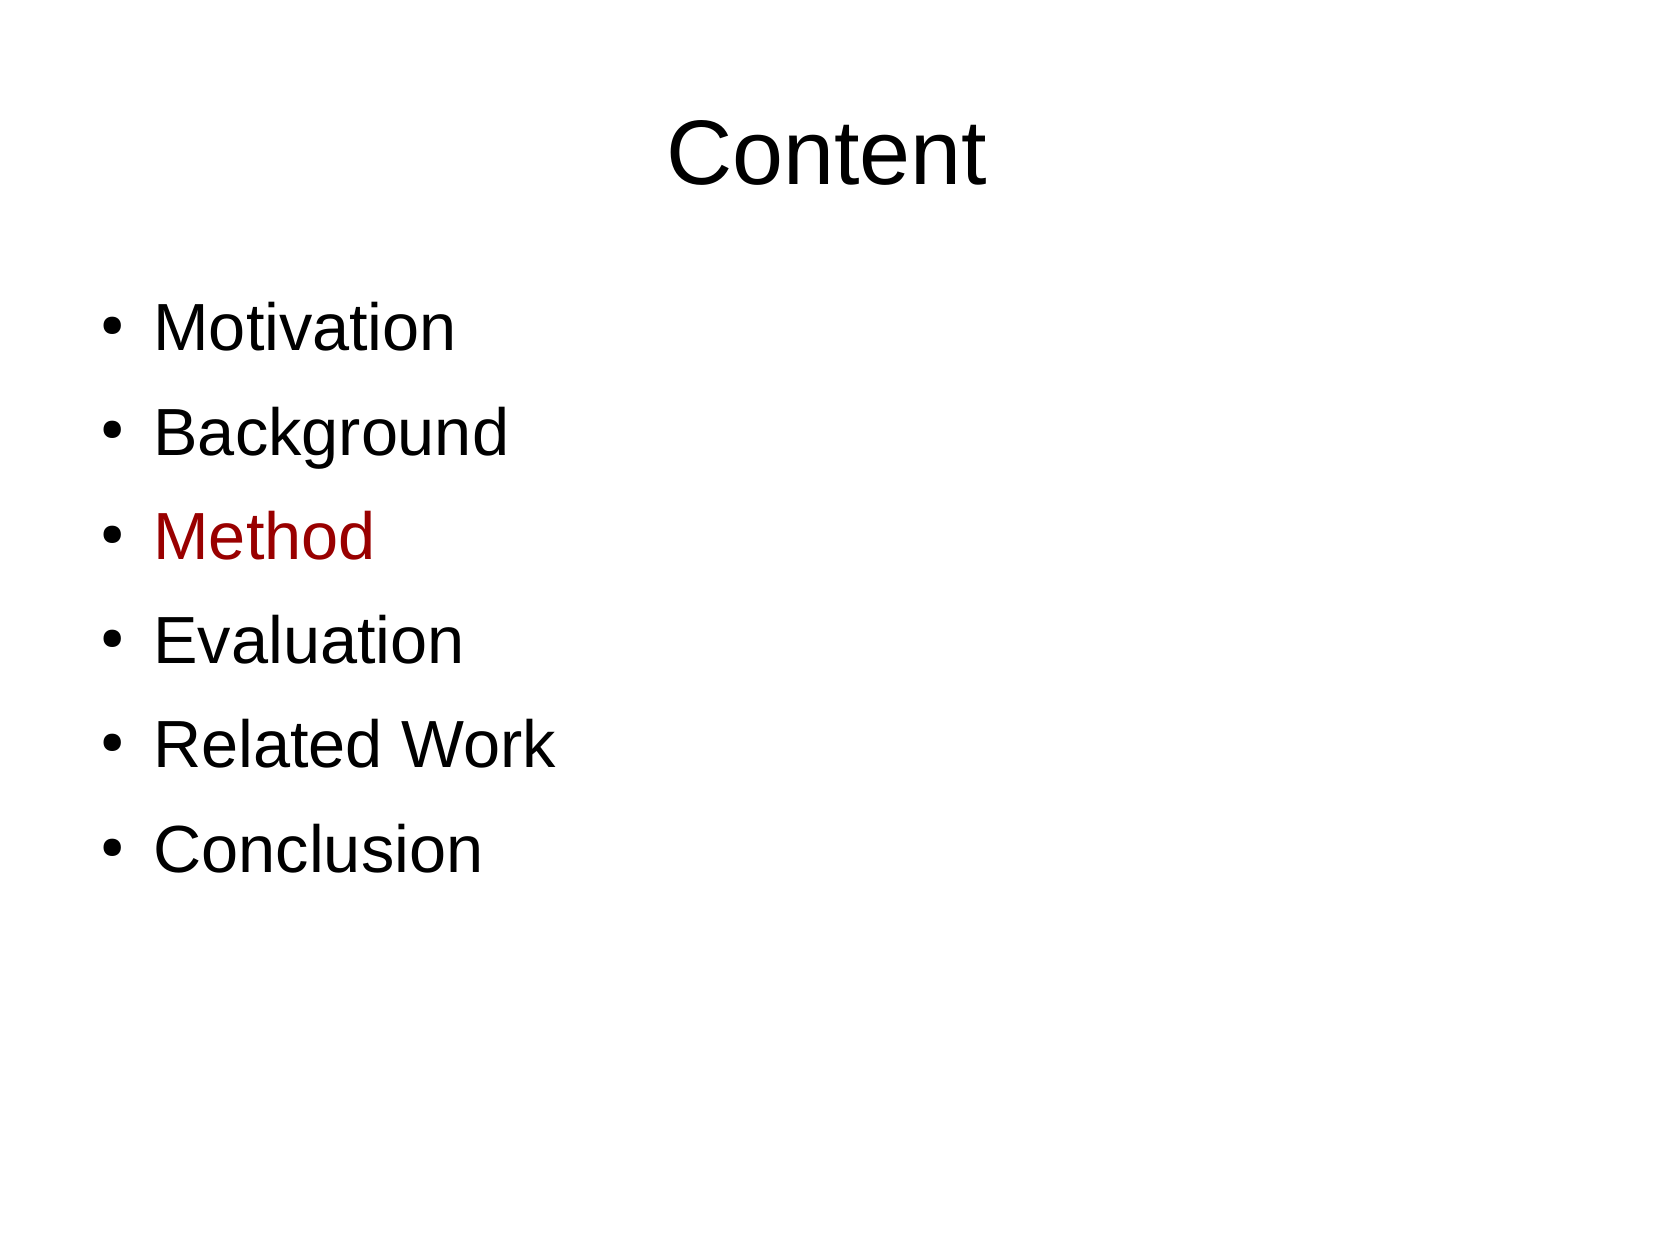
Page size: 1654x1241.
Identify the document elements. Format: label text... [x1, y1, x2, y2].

title Content [82, 49, 1571, 257]
list Motivation Background Method Evaluation Related Work Conclusion [82, 290, 1571, 1010]
